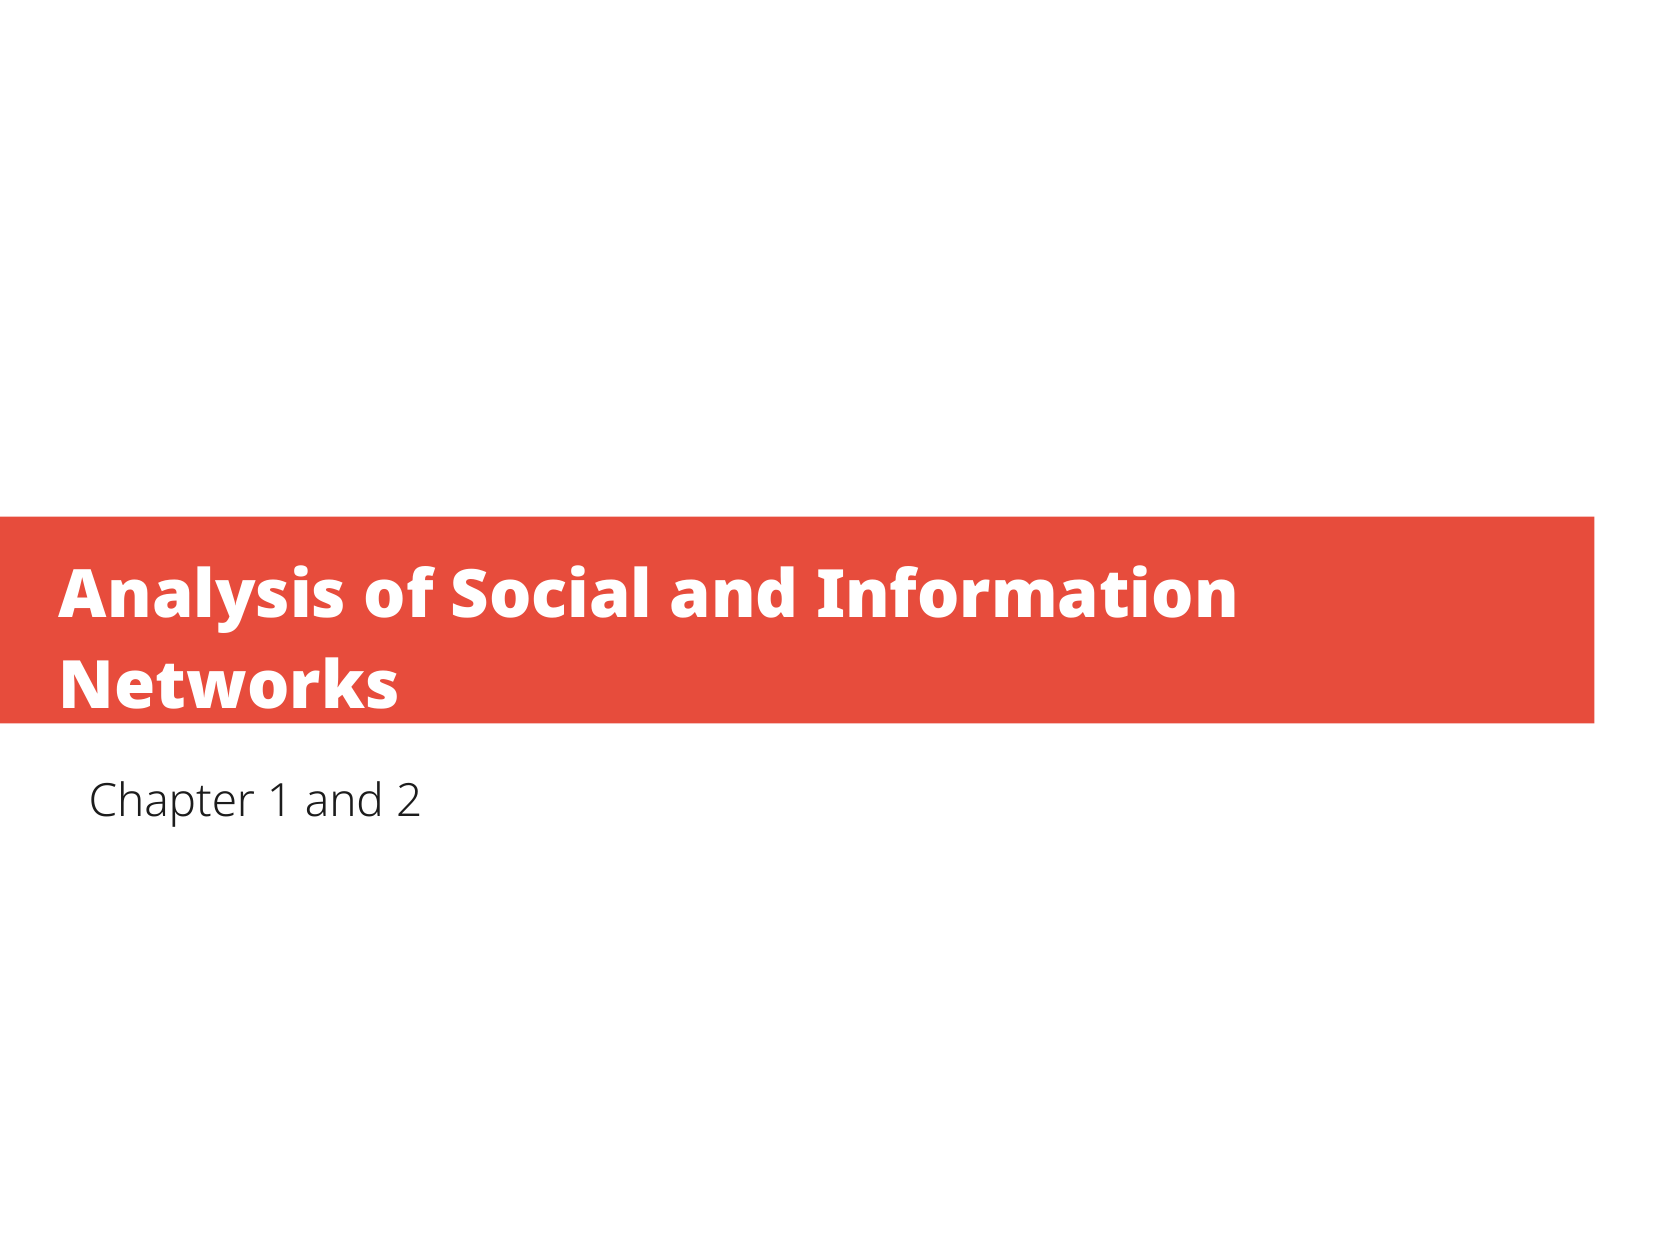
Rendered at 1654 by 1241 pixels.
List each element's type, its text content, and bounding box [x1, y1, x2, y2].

subtitle Chapter 1 and 2 [88, 767, 1595, 1182]
title Analysis of Social and Information Networks [59, 546, 1595, 694]
